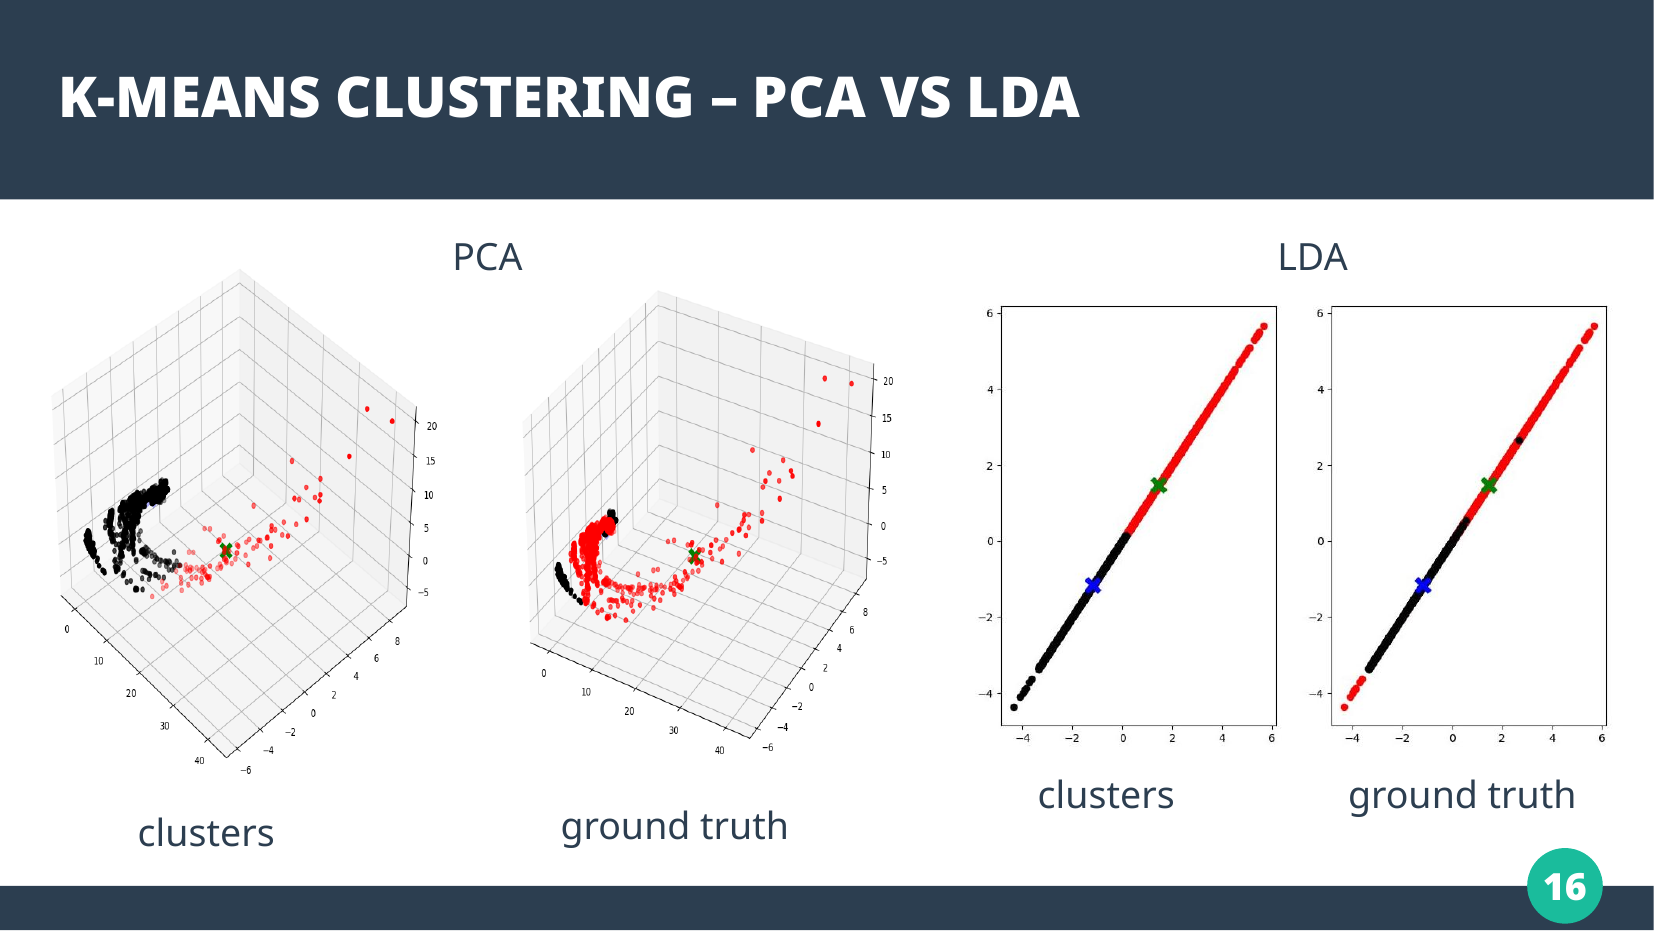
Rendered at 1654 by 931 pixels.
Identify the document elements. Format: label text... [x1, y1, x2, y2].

title K-MEANS CLUSTERING – PCA VS LDA [59, 37, 1595, 155]
text_box ground truth [1312, 762, 1613, 826]
picture [975, 299, 1613, 751]
text_box ground truth [525, 793, 826, 857]
text_box PCA [300, 225, 676, 288]
picture [37, 262, 898, 788]
text_box clusters [937, 762, 1276, 826]
text_box LDA [1125, 225, 1501, 288]
text_box clusters [37, 800, 376, 863]
